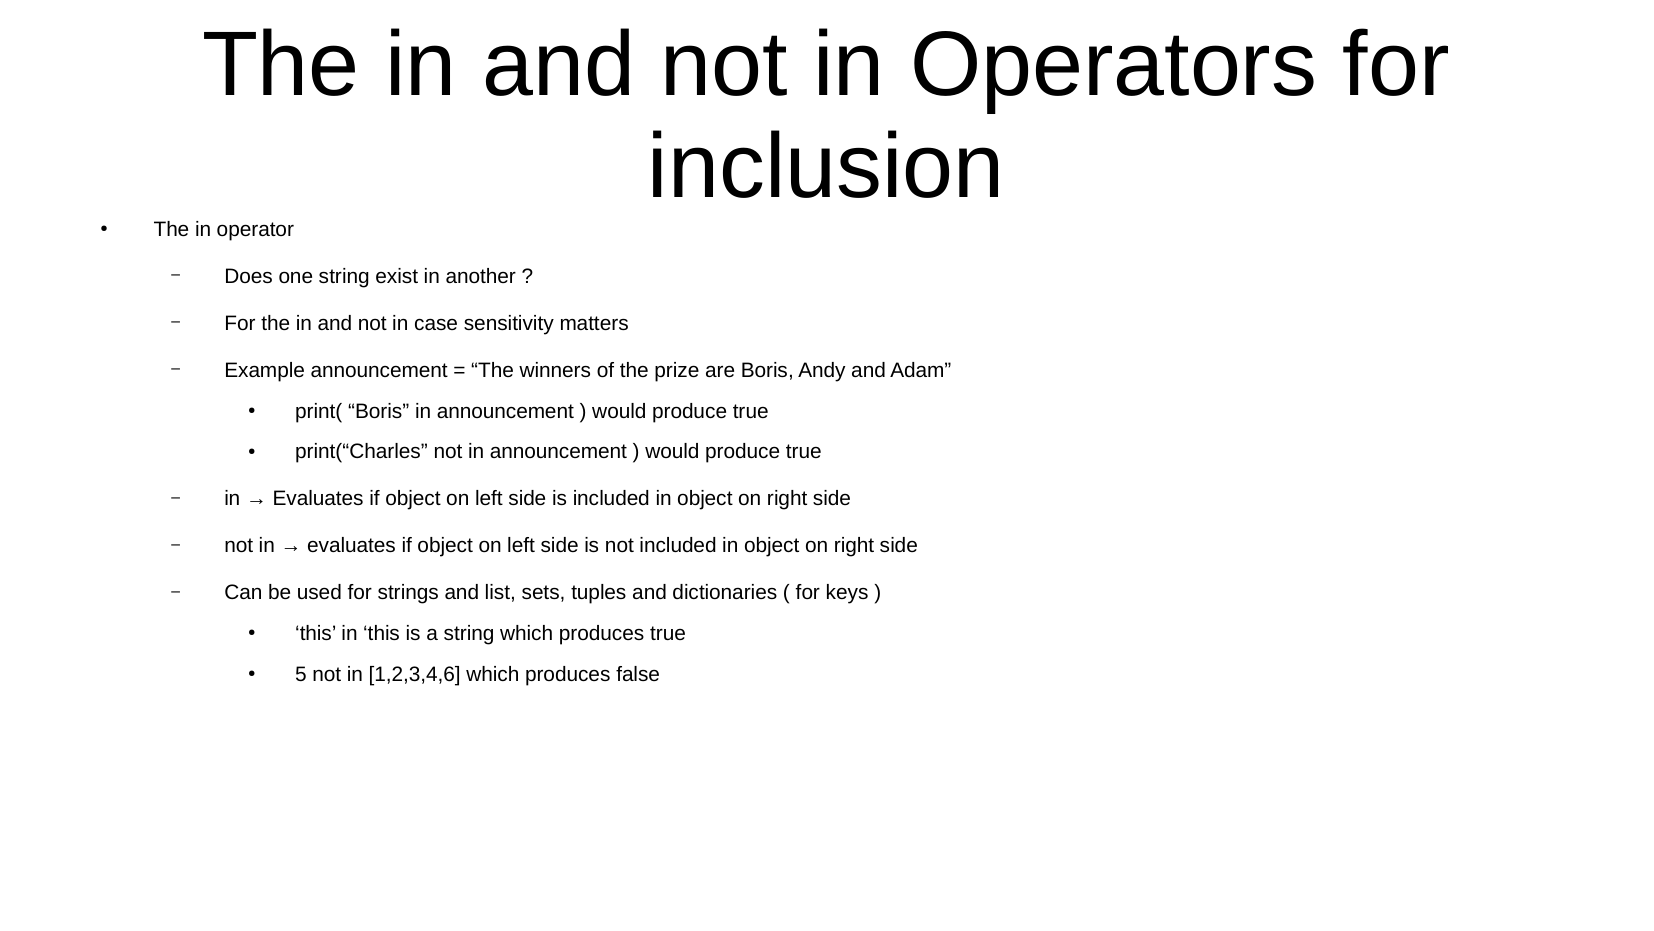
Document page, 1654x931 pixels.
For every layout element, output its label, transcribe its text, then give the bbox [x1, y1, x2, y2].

title The in and not in Operators for inclusion [82, 12, 1571, 217]
list The in operator Does one string exist in another ? For the in and not in case sensitivity matters Example announcement = “The winners of the prize are Boris, Andy and Adam” print( “Boris” in announcement ) would produce true print(“Charles” not in announcement ) would produce true in → Evaluates if object on left side is included in object on right side not in → evaluates if object on left side is not included in object on right side Can be used for strings and list, sets, tuples and dictionaries ( for keys ) ‘this’ in ‘this is a string which produces true 5 not in [1,2,3,4,6] which produces false [82, 217, 1576, 901]
